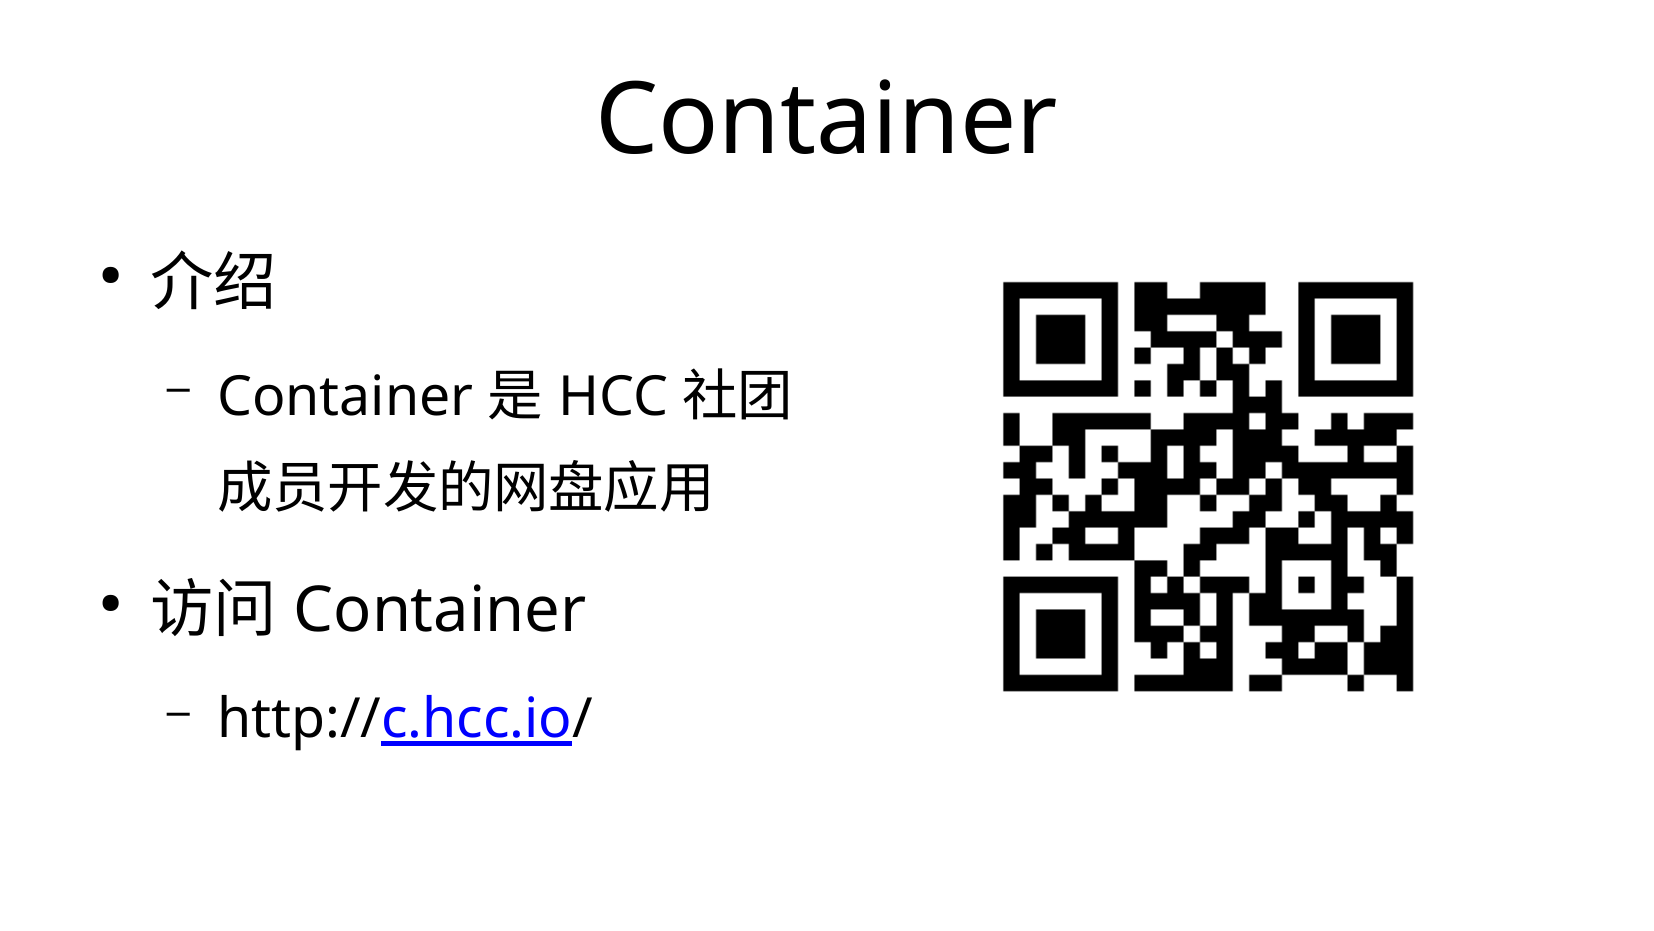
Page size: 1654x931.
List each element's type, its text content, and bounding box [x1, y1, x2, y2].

list 介绍 Container是HCC社团成员开发的网盘应用 访问Container http://c.hcc.io/ [82, 217, 809, 758]
title Container [82, 37, 1571, 193]
picture [938, 217, 1479, 758]
